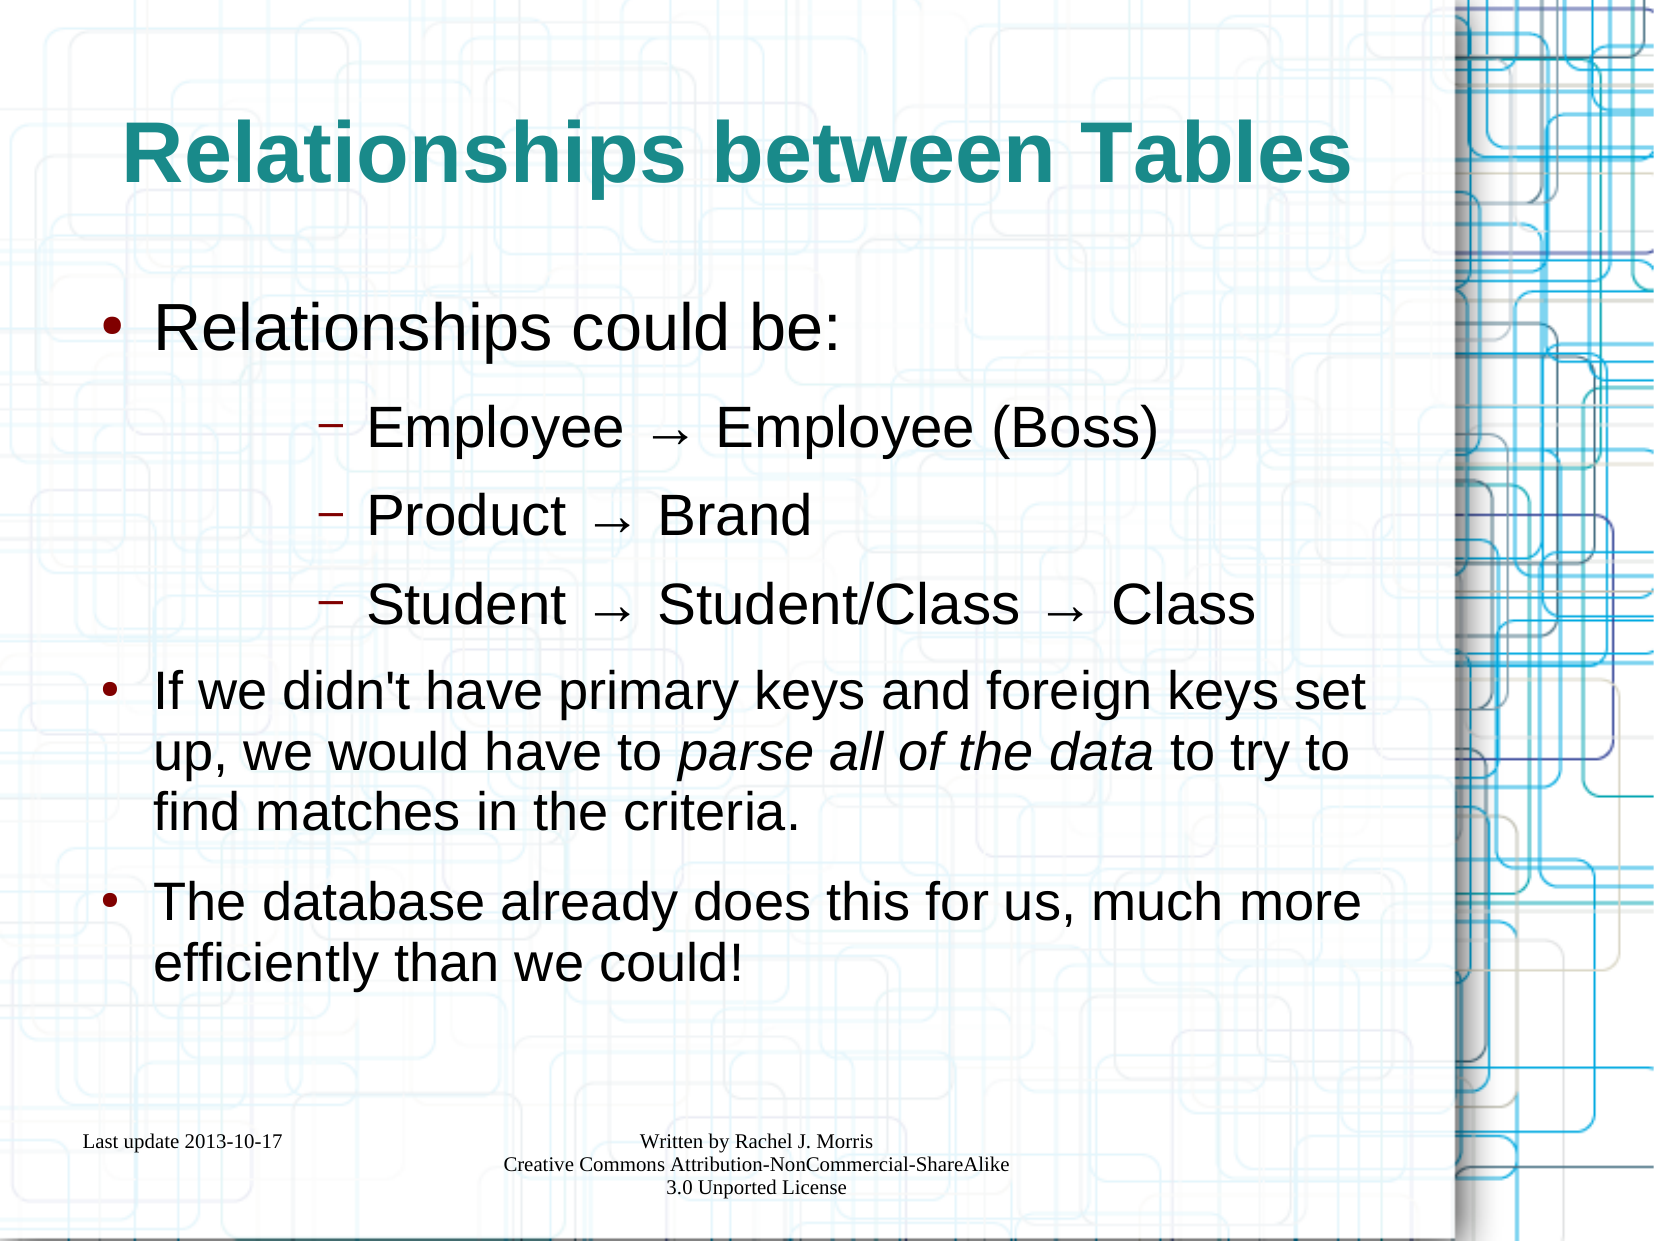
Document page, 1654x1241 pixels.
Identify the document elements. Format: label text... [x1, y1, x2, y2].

title Relationships between Tables [59, 49, 1418, 257]
picture [0, 0, 1654, 1241]
list Relationships could be: Employee → Employee (Boss) Product → Brand Student → Student/Class → Class If we didn't have primary keys and foreign keys set up, we would have to parse all of the data to try to find matches in the criteria. The database already does this for us, much more efficiently than we could! [82, 290, 1418, 1010]
